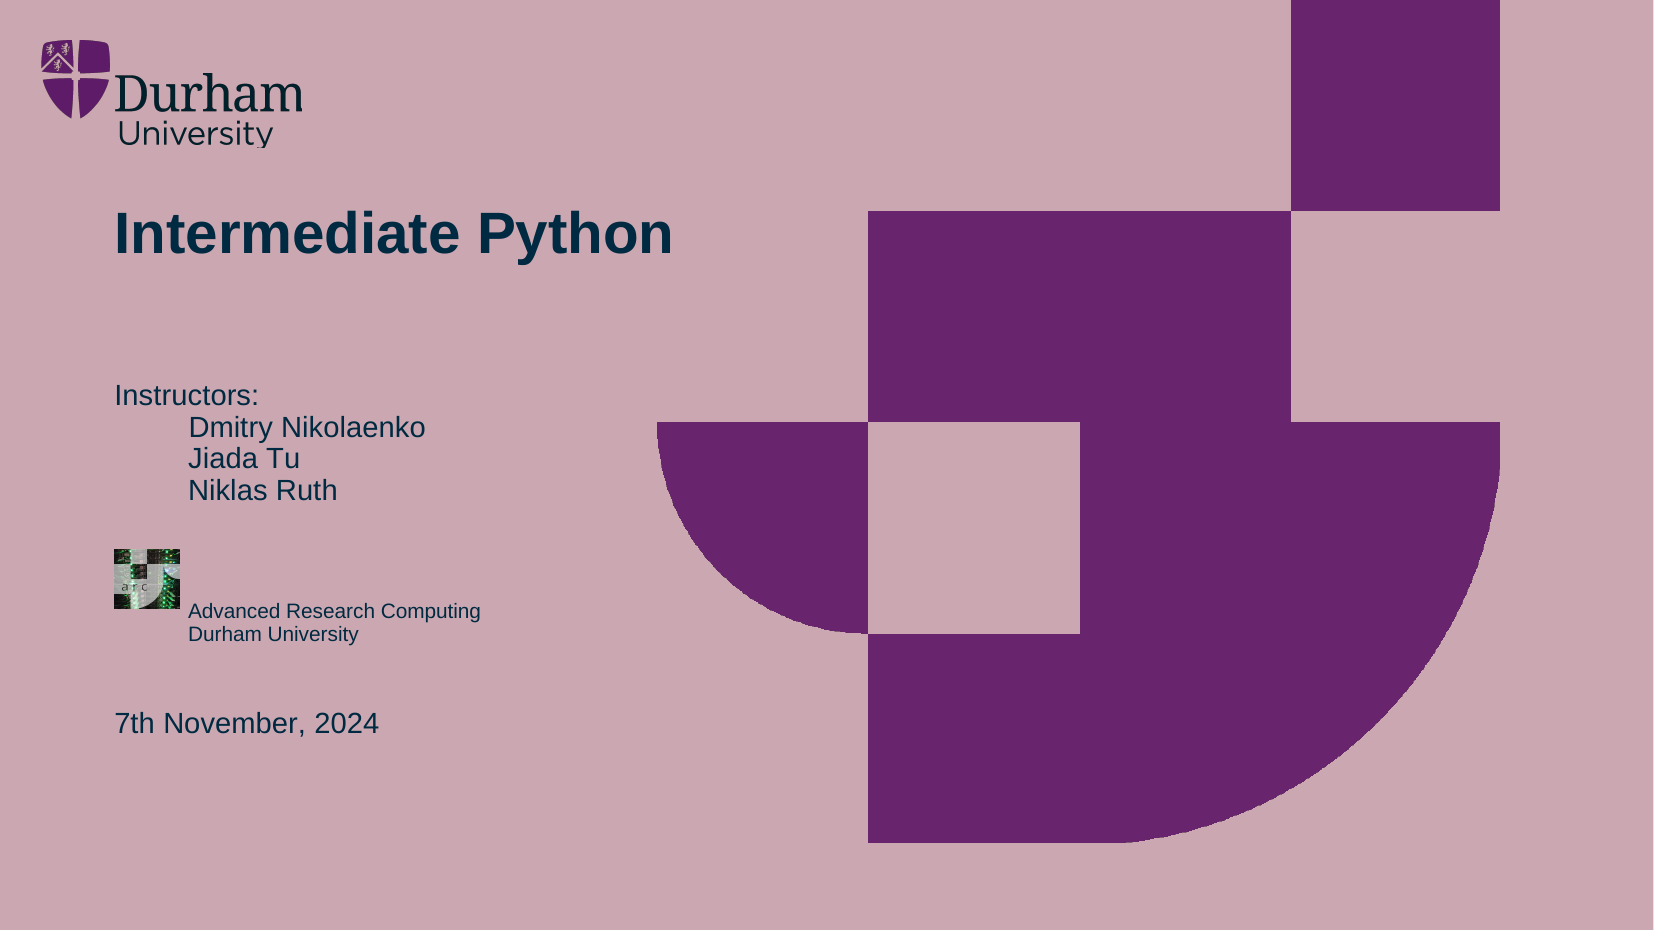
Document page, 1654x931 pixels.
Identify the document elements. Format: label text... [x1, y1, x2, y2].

picture [114, 549, 180, 609]
picture [656, 0, 1500, 843]
text_box Intermediate Python [114, 205, 755, 380]
picture [41, 40, 302, 148]
text_box Instructors: Dmitry Nikolaenko Jiada Tu Niklas Ruth Advanced Research Computing Durham University 7th November, 2024 [114, 380, 791, 596]
